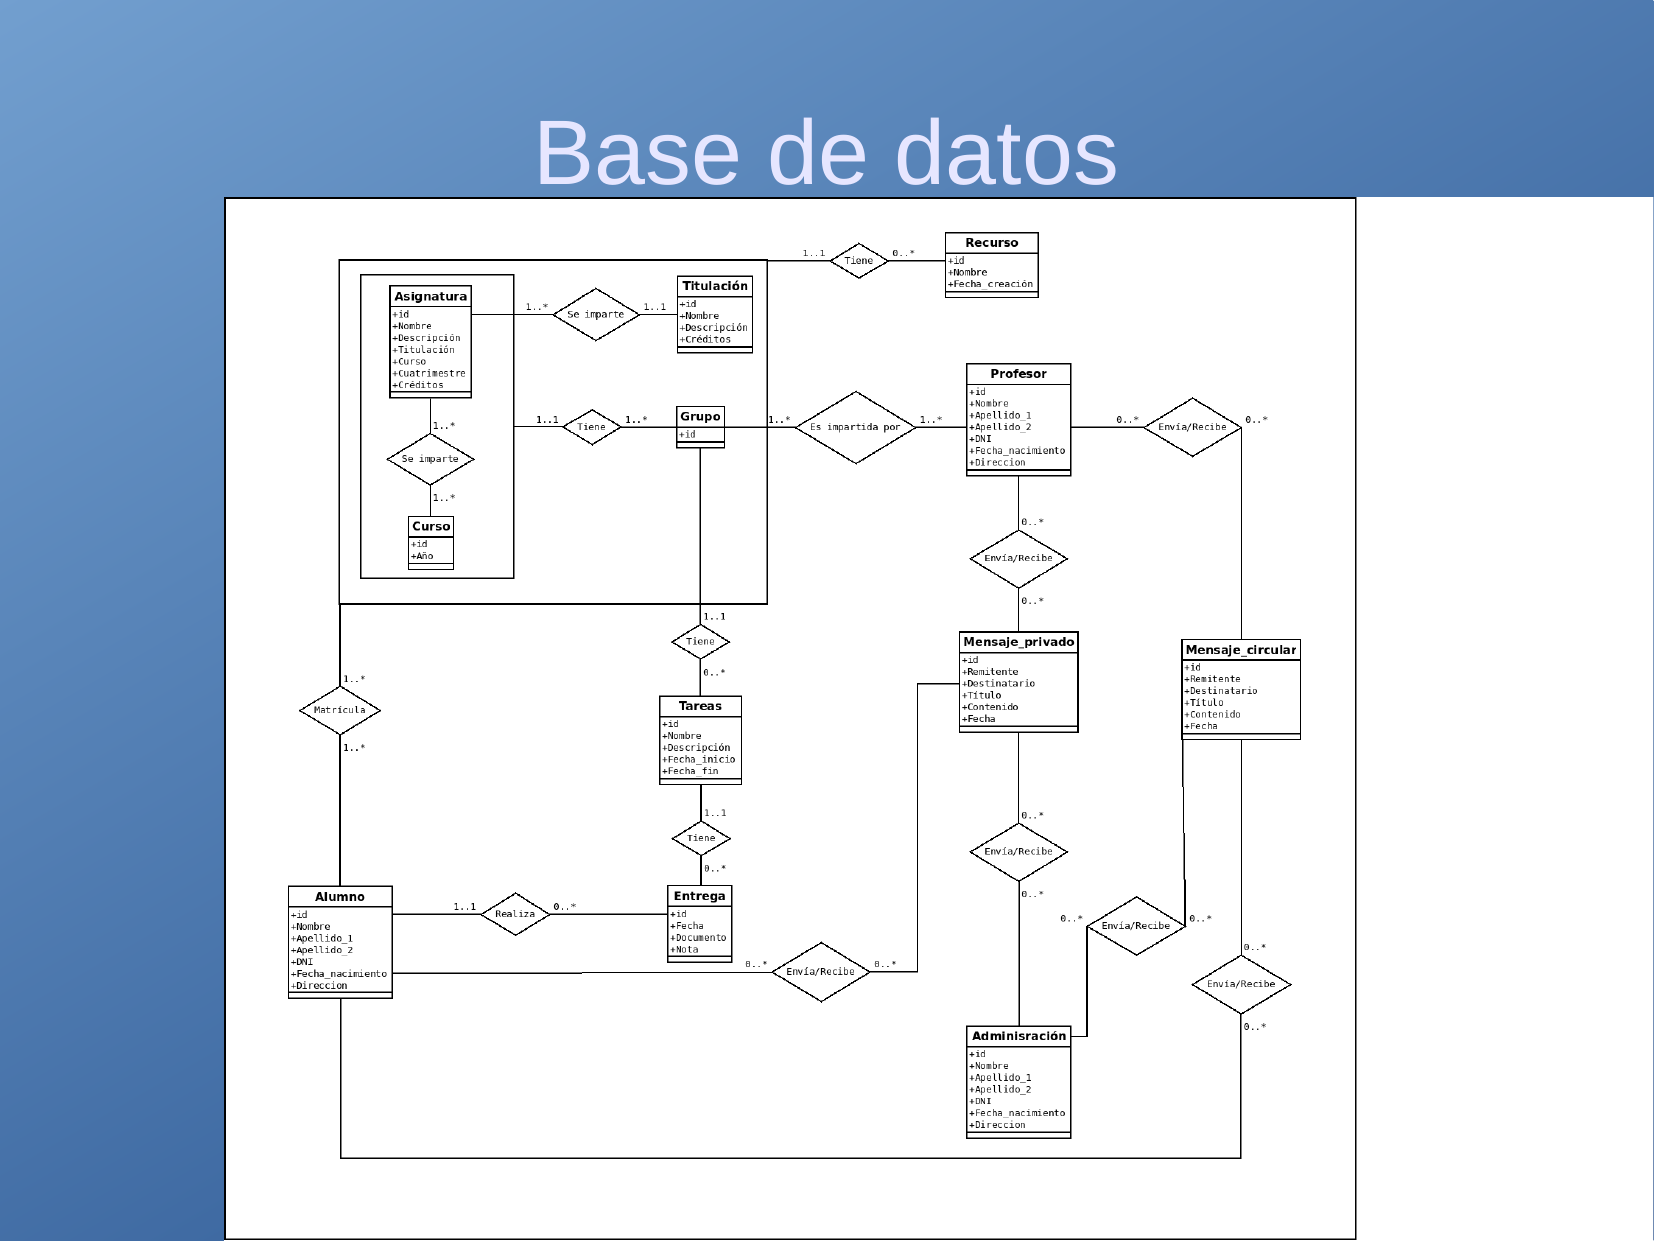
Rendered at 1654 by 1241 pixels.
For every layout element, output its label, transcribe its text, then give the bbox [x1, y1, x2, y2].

title Base de datos [82, 49, 1571, 257]
picture [224, 197, 1654, 1241]
